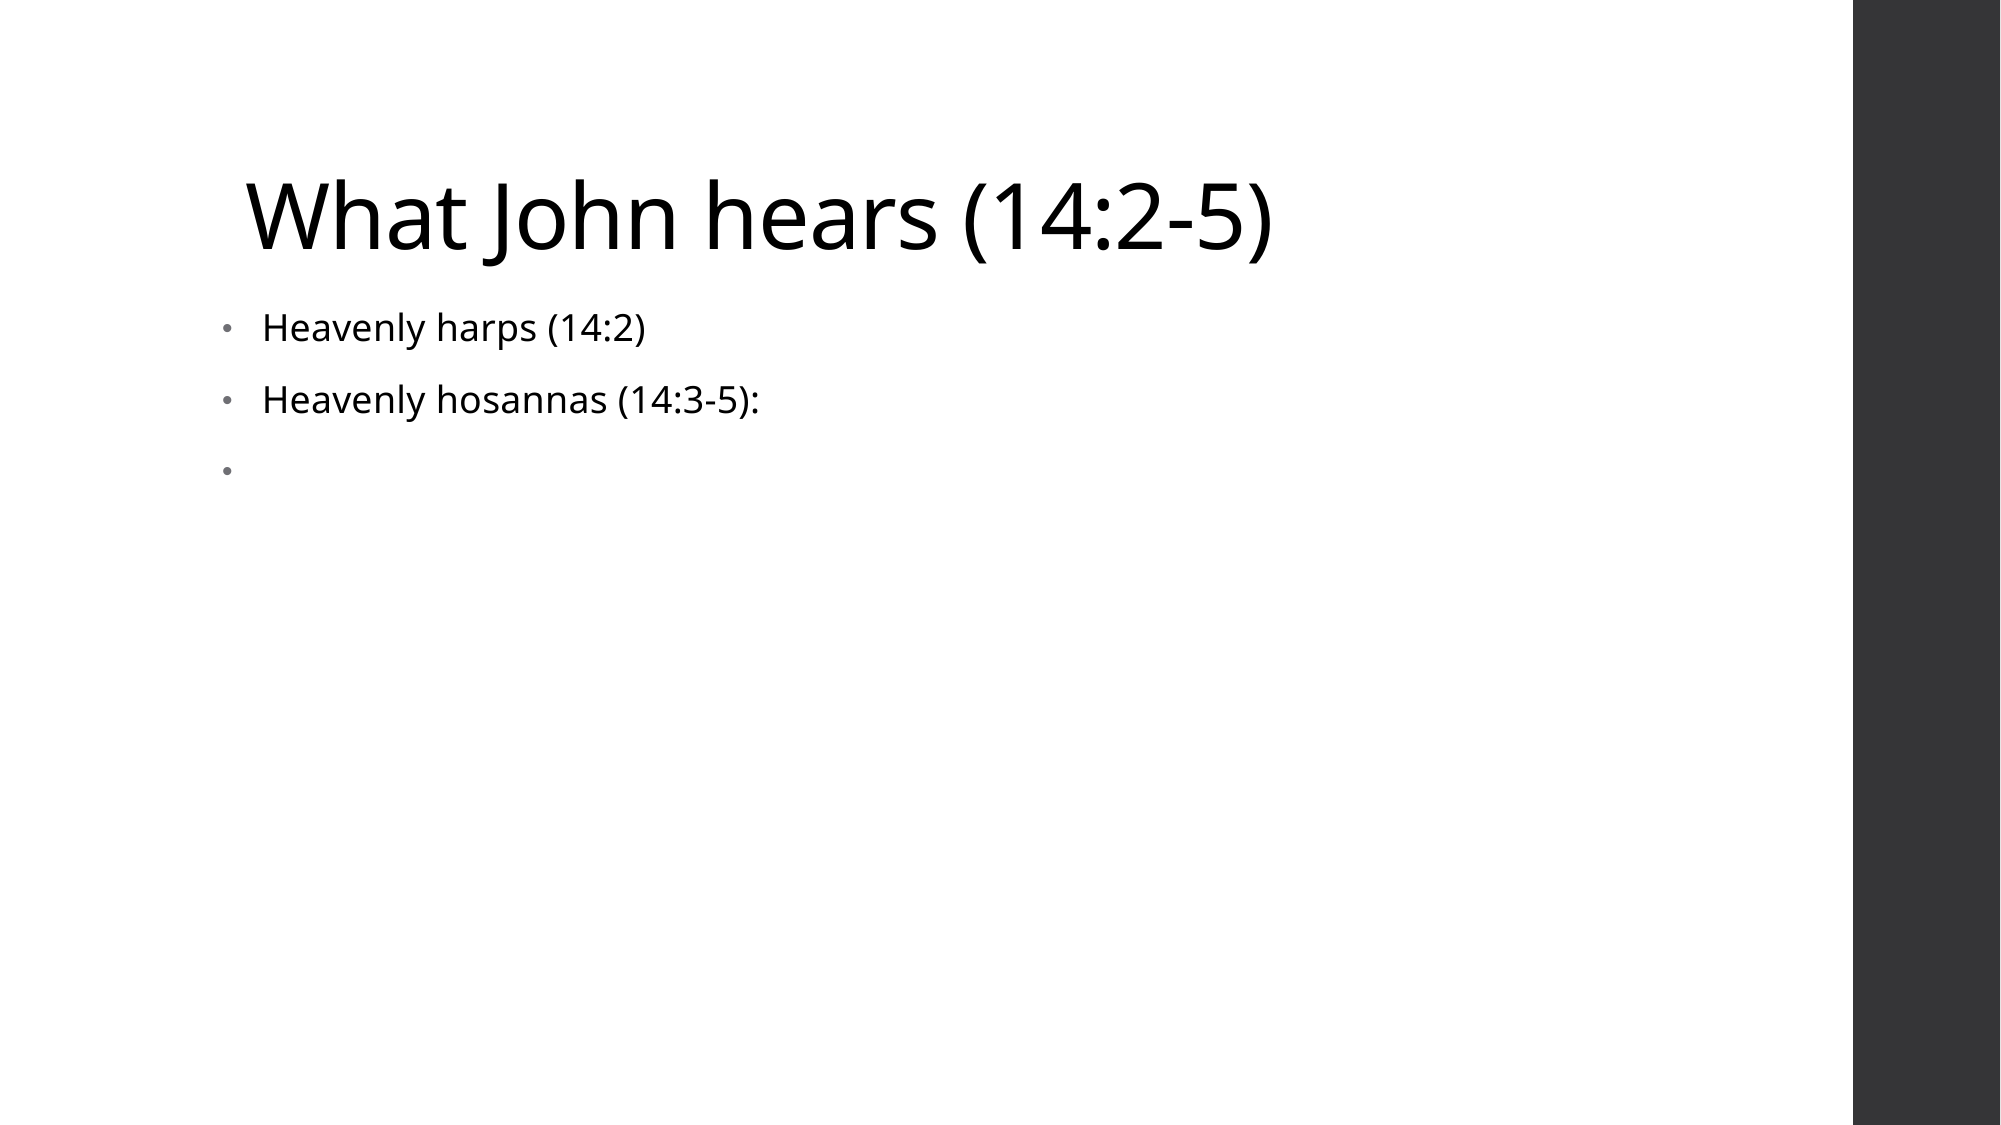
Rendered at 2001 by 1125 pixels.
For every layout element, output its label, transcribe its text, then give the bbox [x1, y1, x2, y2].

title What John hears (14:2-5) [206, 60, 1797, 278]
list Heavenly harps (14:2) Heavenly hosannas (14:3-5): [206, 299, 1617, 1014]
